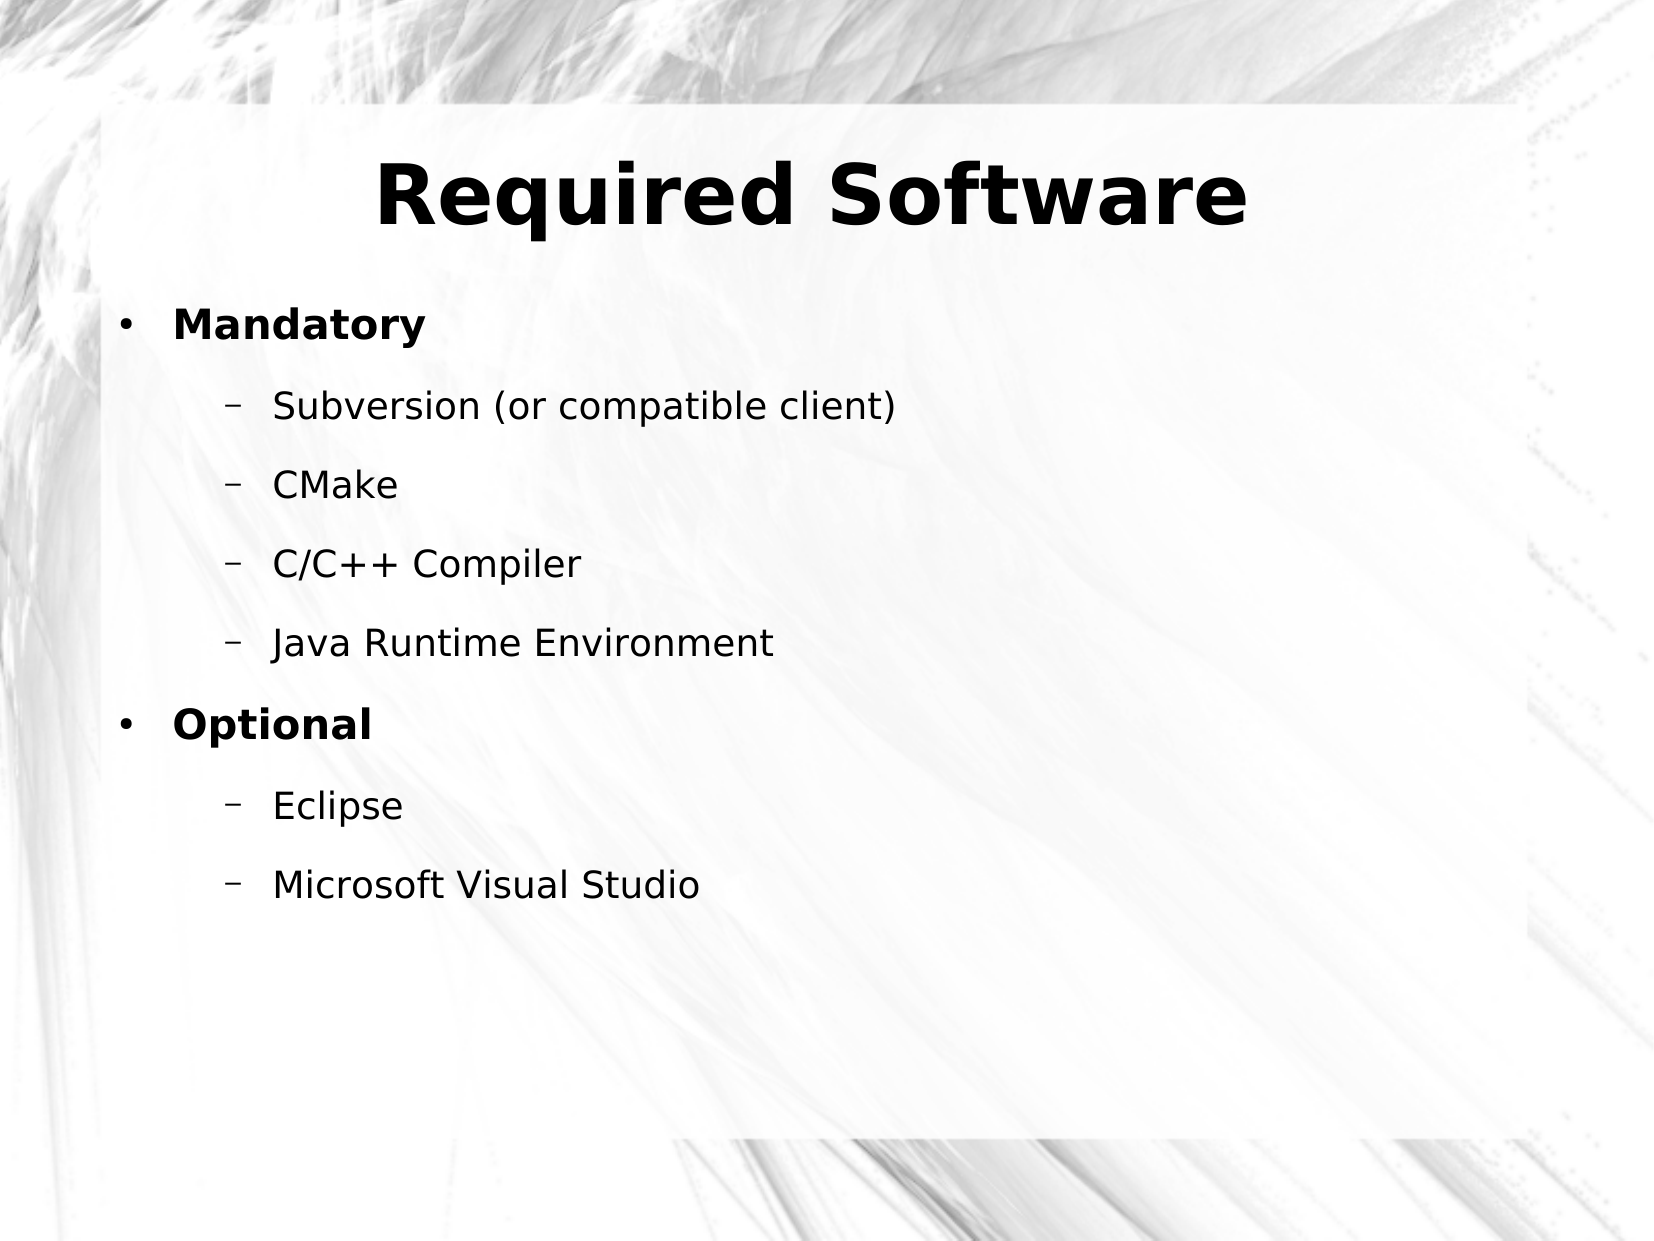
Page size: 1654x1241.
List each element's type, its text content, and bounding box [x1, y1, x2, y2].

list Mandatory Subversion (or compatible client) CMake C/C++ Compiler Java Runtime Environment Optional Eclipse Microsoft Visual Studio [101, 300, 1557, 1021]
picture [0, 0, 1654, 1241]
title Required Software [118, 112, 1506, 281]
